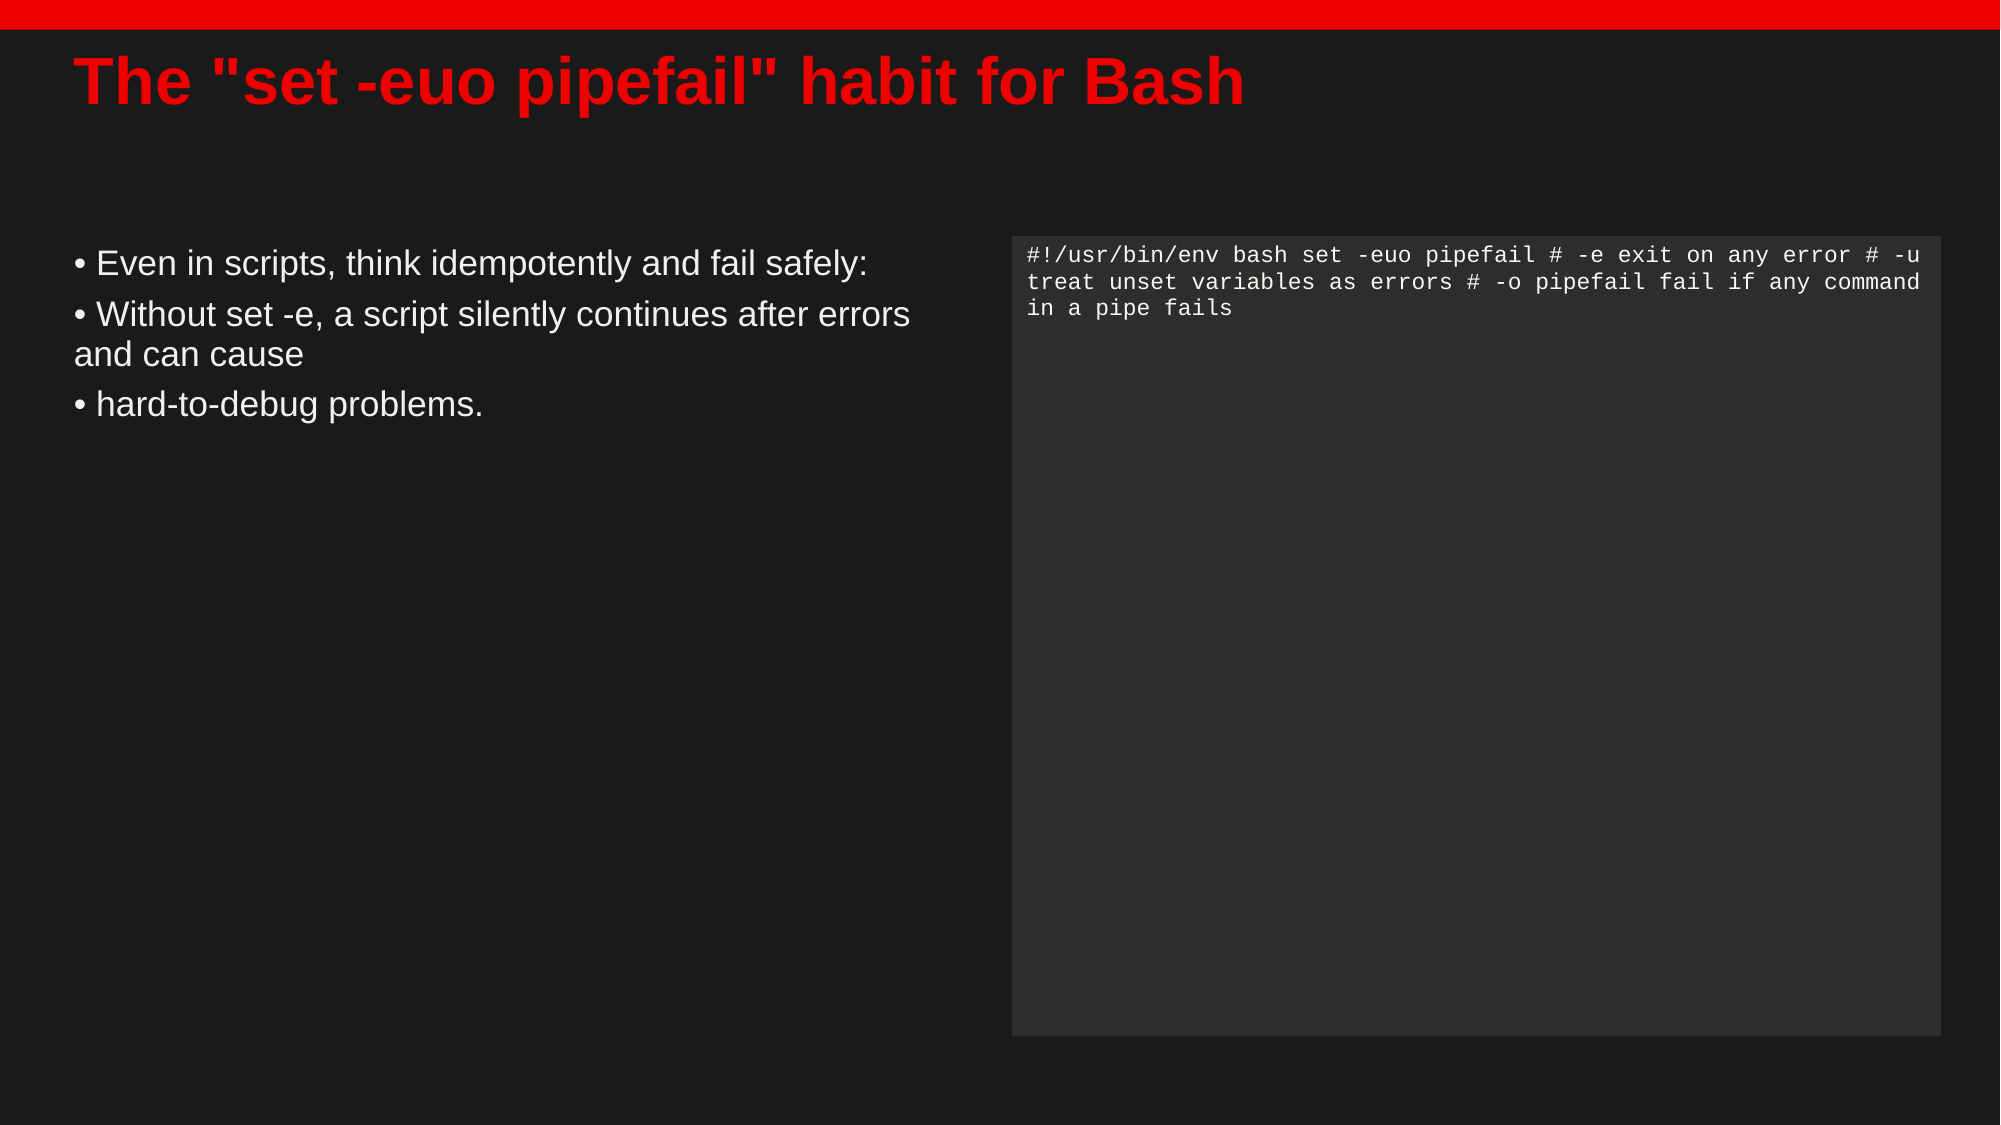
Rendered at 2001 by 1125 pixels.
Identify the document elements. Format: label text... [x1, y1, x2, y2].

text_box #!/usr/bin/env bash set -euo pipefail # -e exit on any error # -u treat unset variables as errors # -o pipefail fail if any command in a pipe fails [1011, 236, 1942, 1037]
text_box [0, 0, 2001, 30]
text_box • Even in scripts, think idempotently and fail safely: • Without set -e, a script silently continues after errors and can cause • hard-to-debug problems. [59, 236, 989, 1037]
text_box The "set -euo pipefail" habit for Bash [59, 36, 1942, 208]
